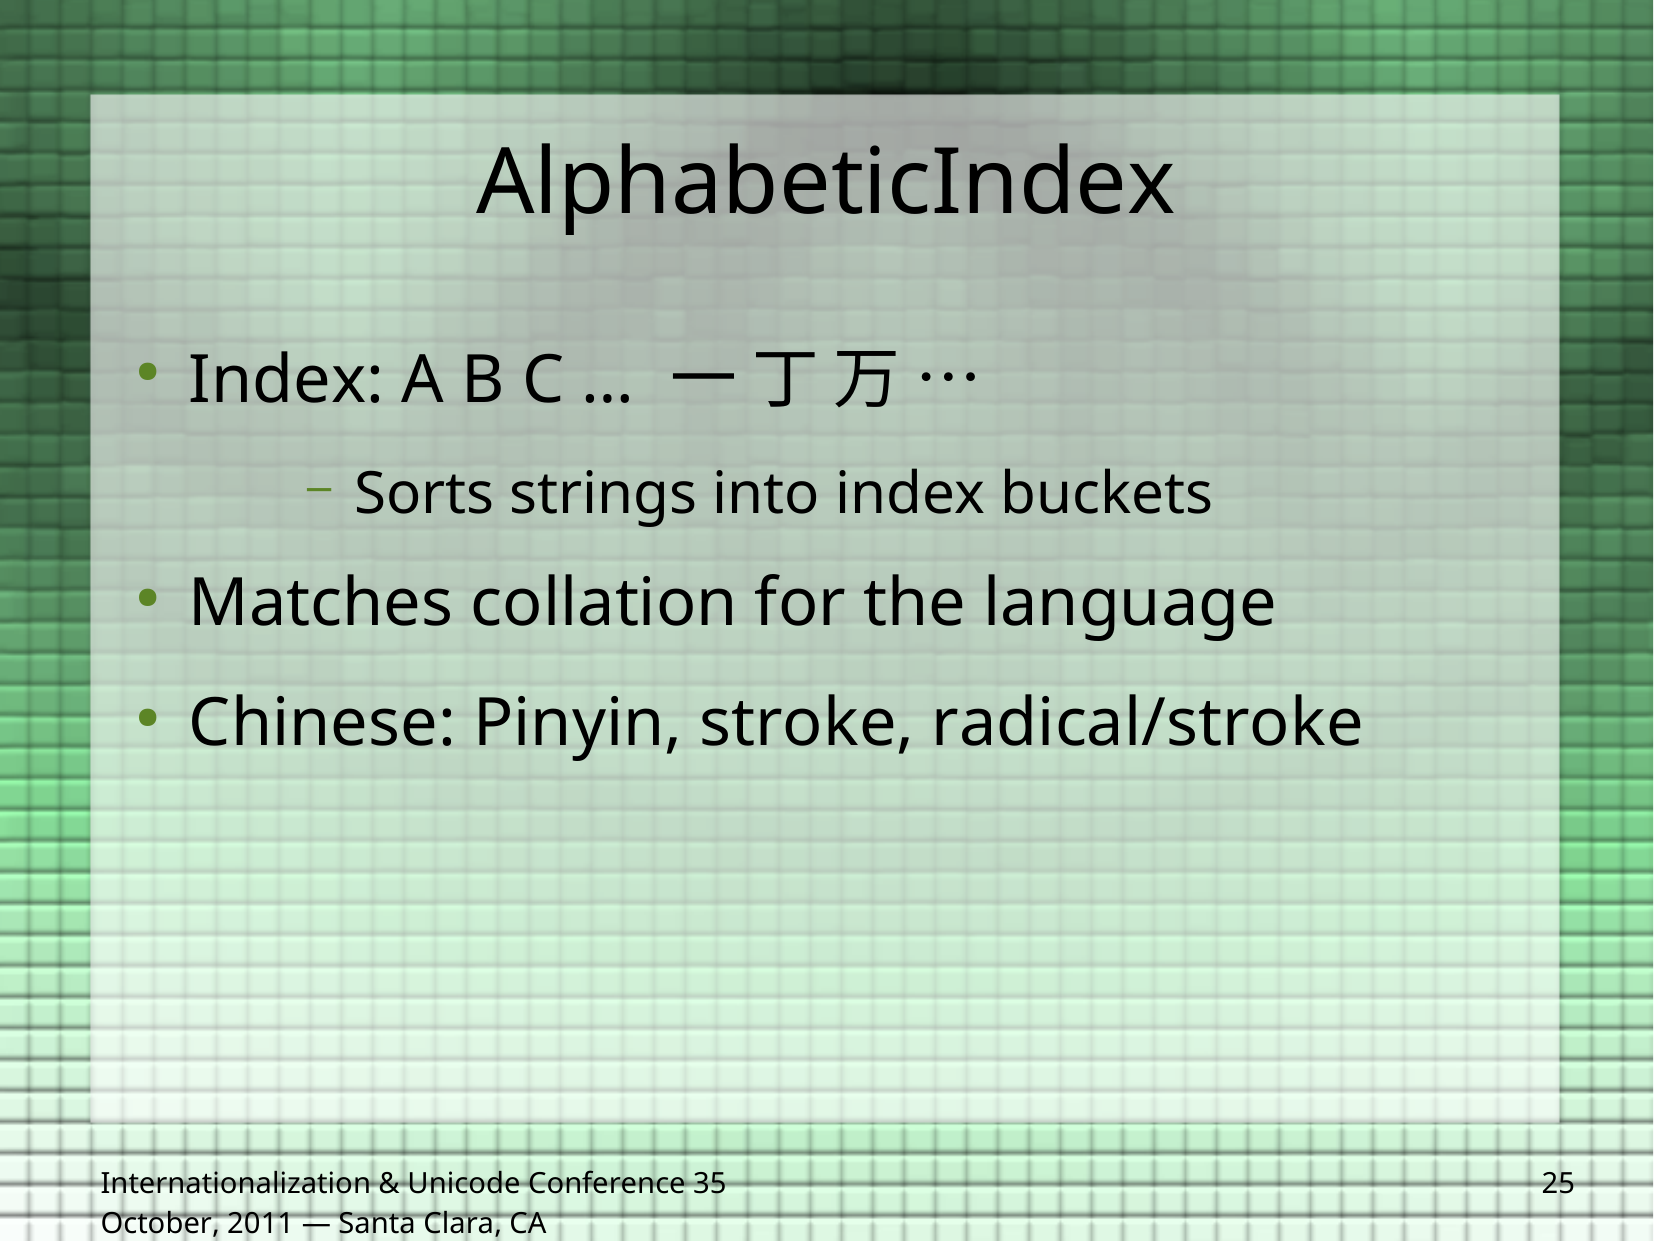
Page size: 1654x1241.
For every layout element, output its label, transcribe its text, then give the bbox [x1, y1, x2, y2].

picture [0, 0, 1654, 1241]
title AlphabeticIndex [88, 98, 1565, 259]
list Index: A B C … 一 丁 万 … Sorts strings into index buckets Matches collation for the language Chinese: Pinyin, stroke, radical/stroke [118, 324, 1535, 1079]
